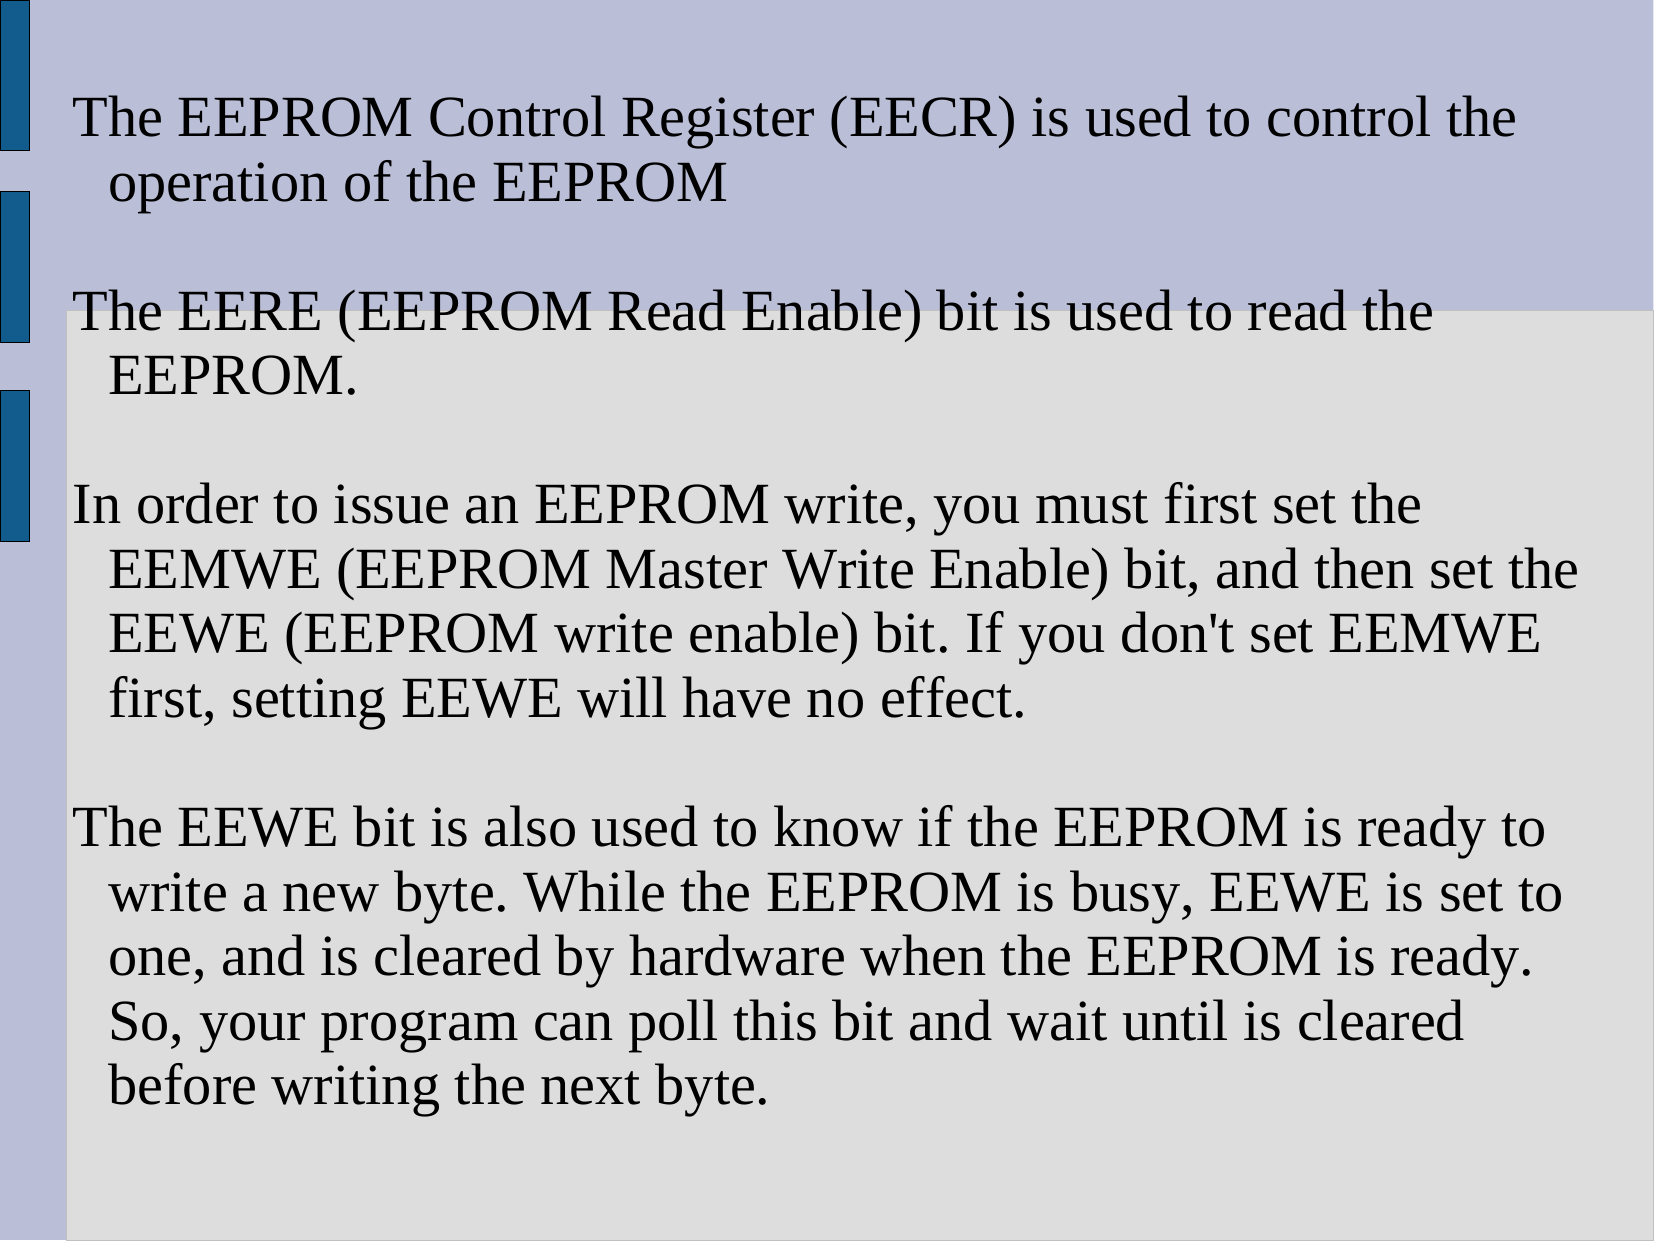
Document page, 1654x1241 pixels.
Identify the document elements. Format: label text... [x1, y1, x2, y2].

text_box The EEPROM Control Register (EECR) is used to control the operation of the EEPROM The EERE (EEPROM Read Enable) bit is used to read the EEPROM. In order to issue an EEPROM write, you must first set the EEMWE (EEPROM Master Write Enable) bit, and then set the EEWE (EEPROM write enable) bit. If you don't set EEMWE first, setting EEWE will have no effect. The EEWE bit is also used to know if the EEPROM is ready to write a new byte. While the EEPROM is busy, EEWE is set to one, and is cleared by hardware when the EEPROM is ready. So, your program can poll this bit and wait until is cleared before writing the next byte. [37, 80, 1613, 1122]
